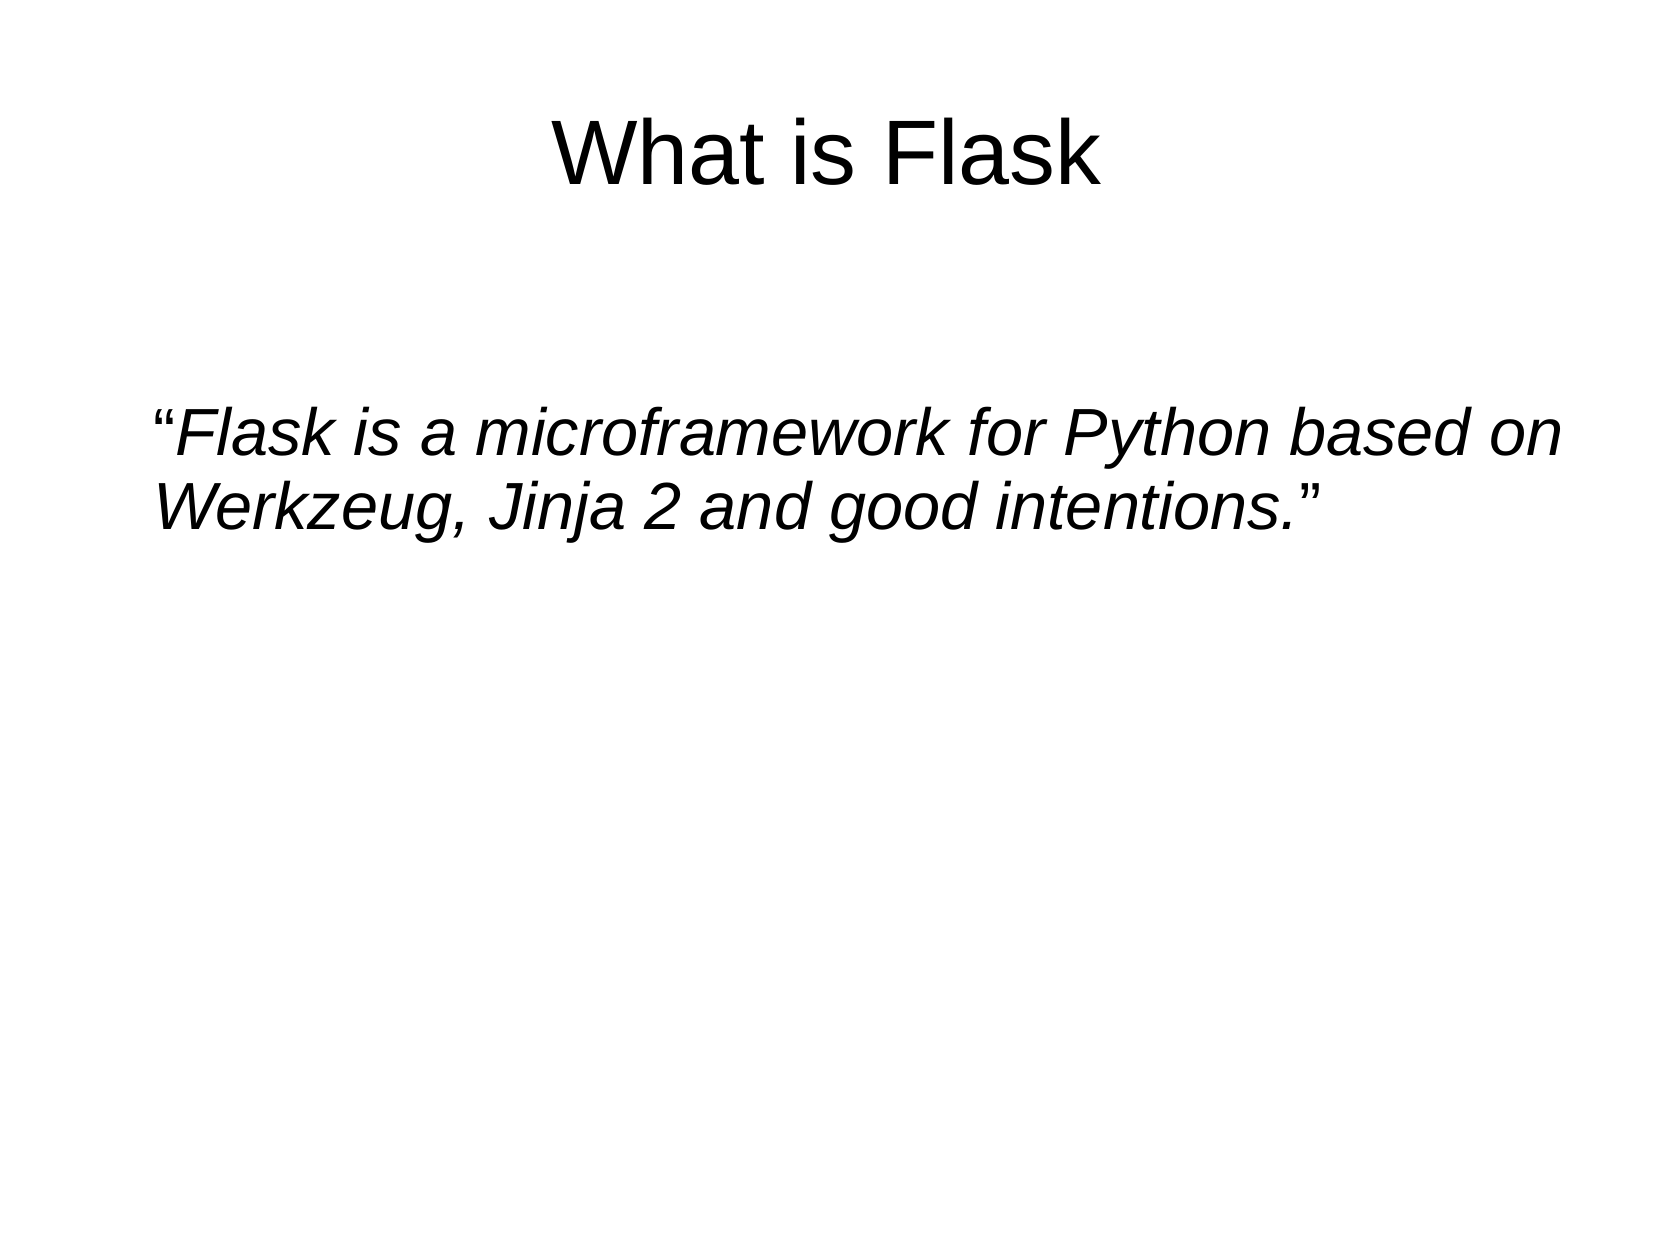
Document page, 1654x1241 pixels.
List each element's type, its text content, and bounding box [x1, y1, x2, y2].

title What is Flask [82, 49, 1571, 257]
list “Flask is a microframework for Python based on Werkzeug, Jinja 2 and good intentions.” [82, 290, 1571, 1010]
